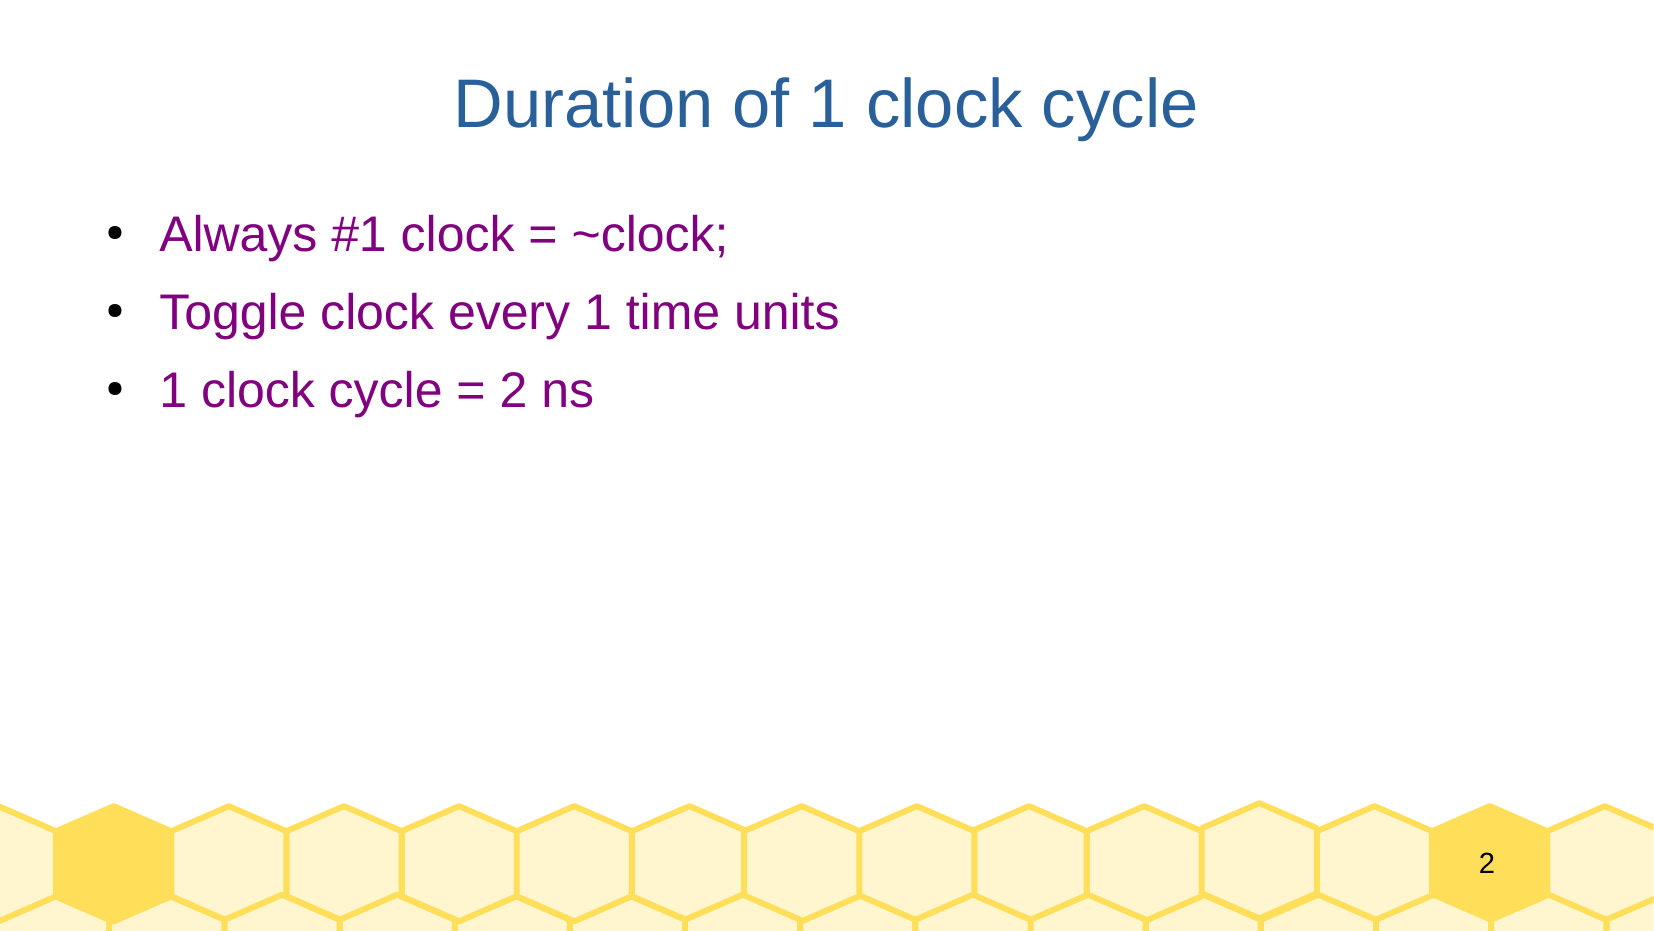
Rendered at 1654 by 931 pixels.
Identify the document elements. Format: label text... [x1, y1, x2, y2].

title Duration of 1 clock cycle [88, 29, 1565, 178]
list Always #1 clock = ~clock; Toggle clock every 1 time units 1 clock cycle = 2 ns [88, 206, 1565, 739]
